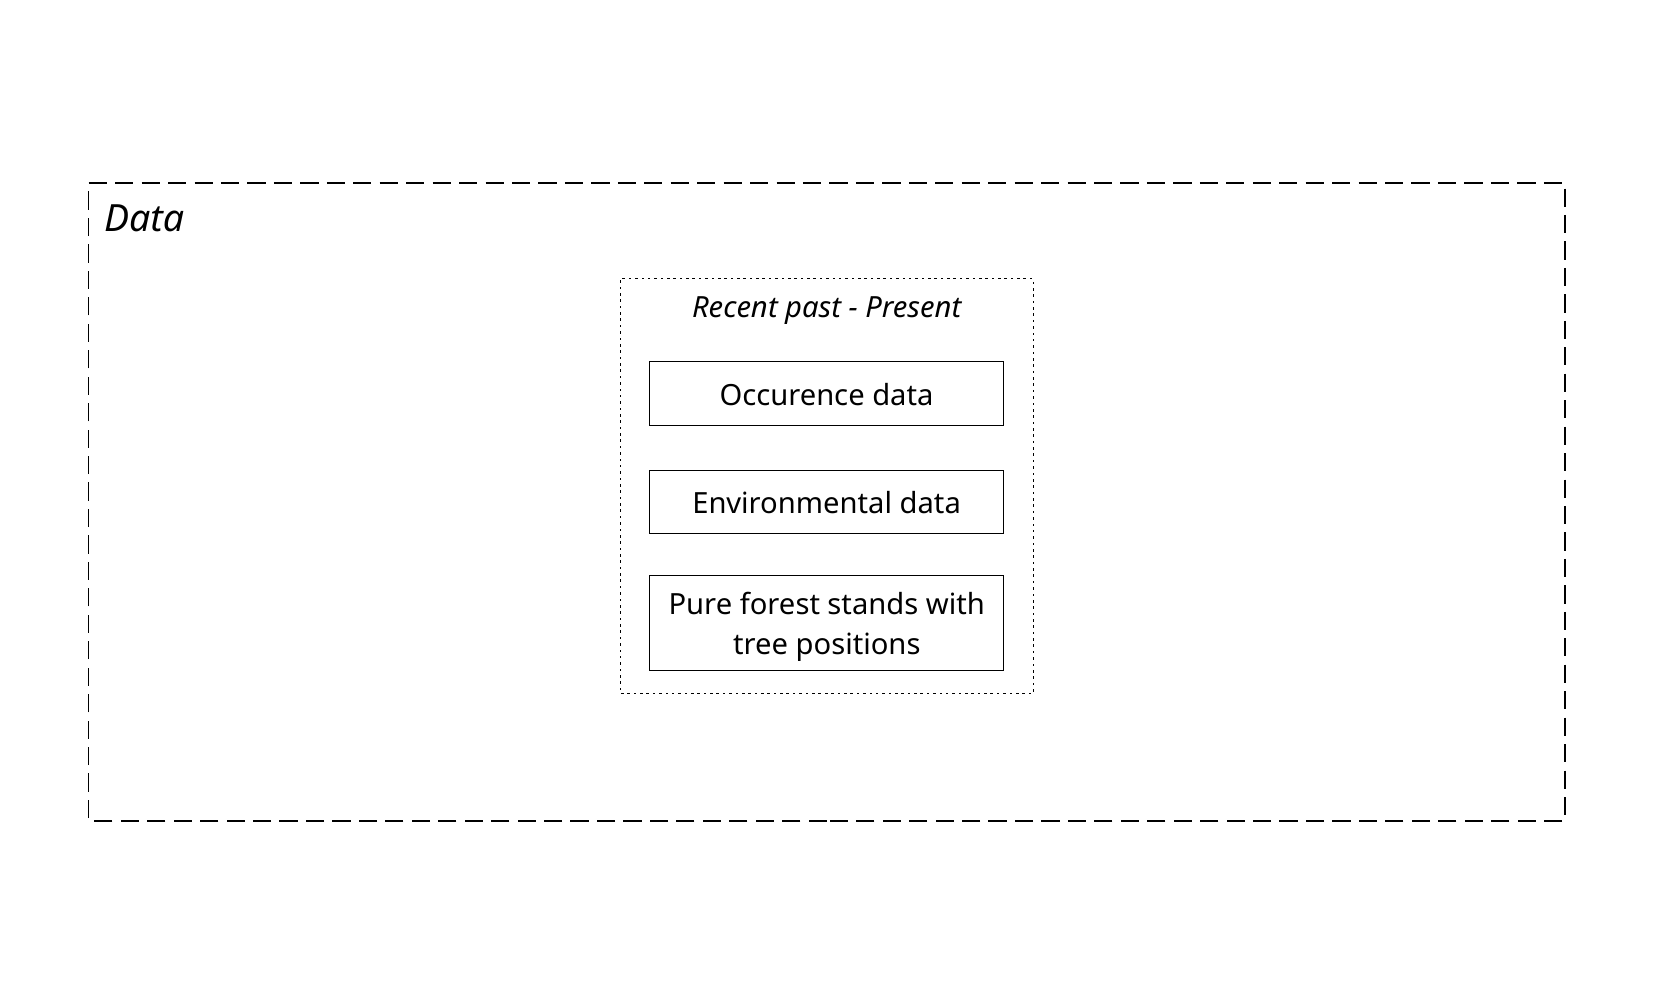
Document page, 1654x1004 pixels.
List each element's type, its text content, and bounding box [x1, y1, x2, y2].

text_box Pure forest stands with tree positions [649, 578, 1004, 668]
text_box Recent past - Present [620, 278, 1034, 694]
text_box Occurence data [649, 361, 1004, 426]
text_box Environmental data [649, 470, 1004, 534]
text_box Data [88, 183, 1565, 821]
